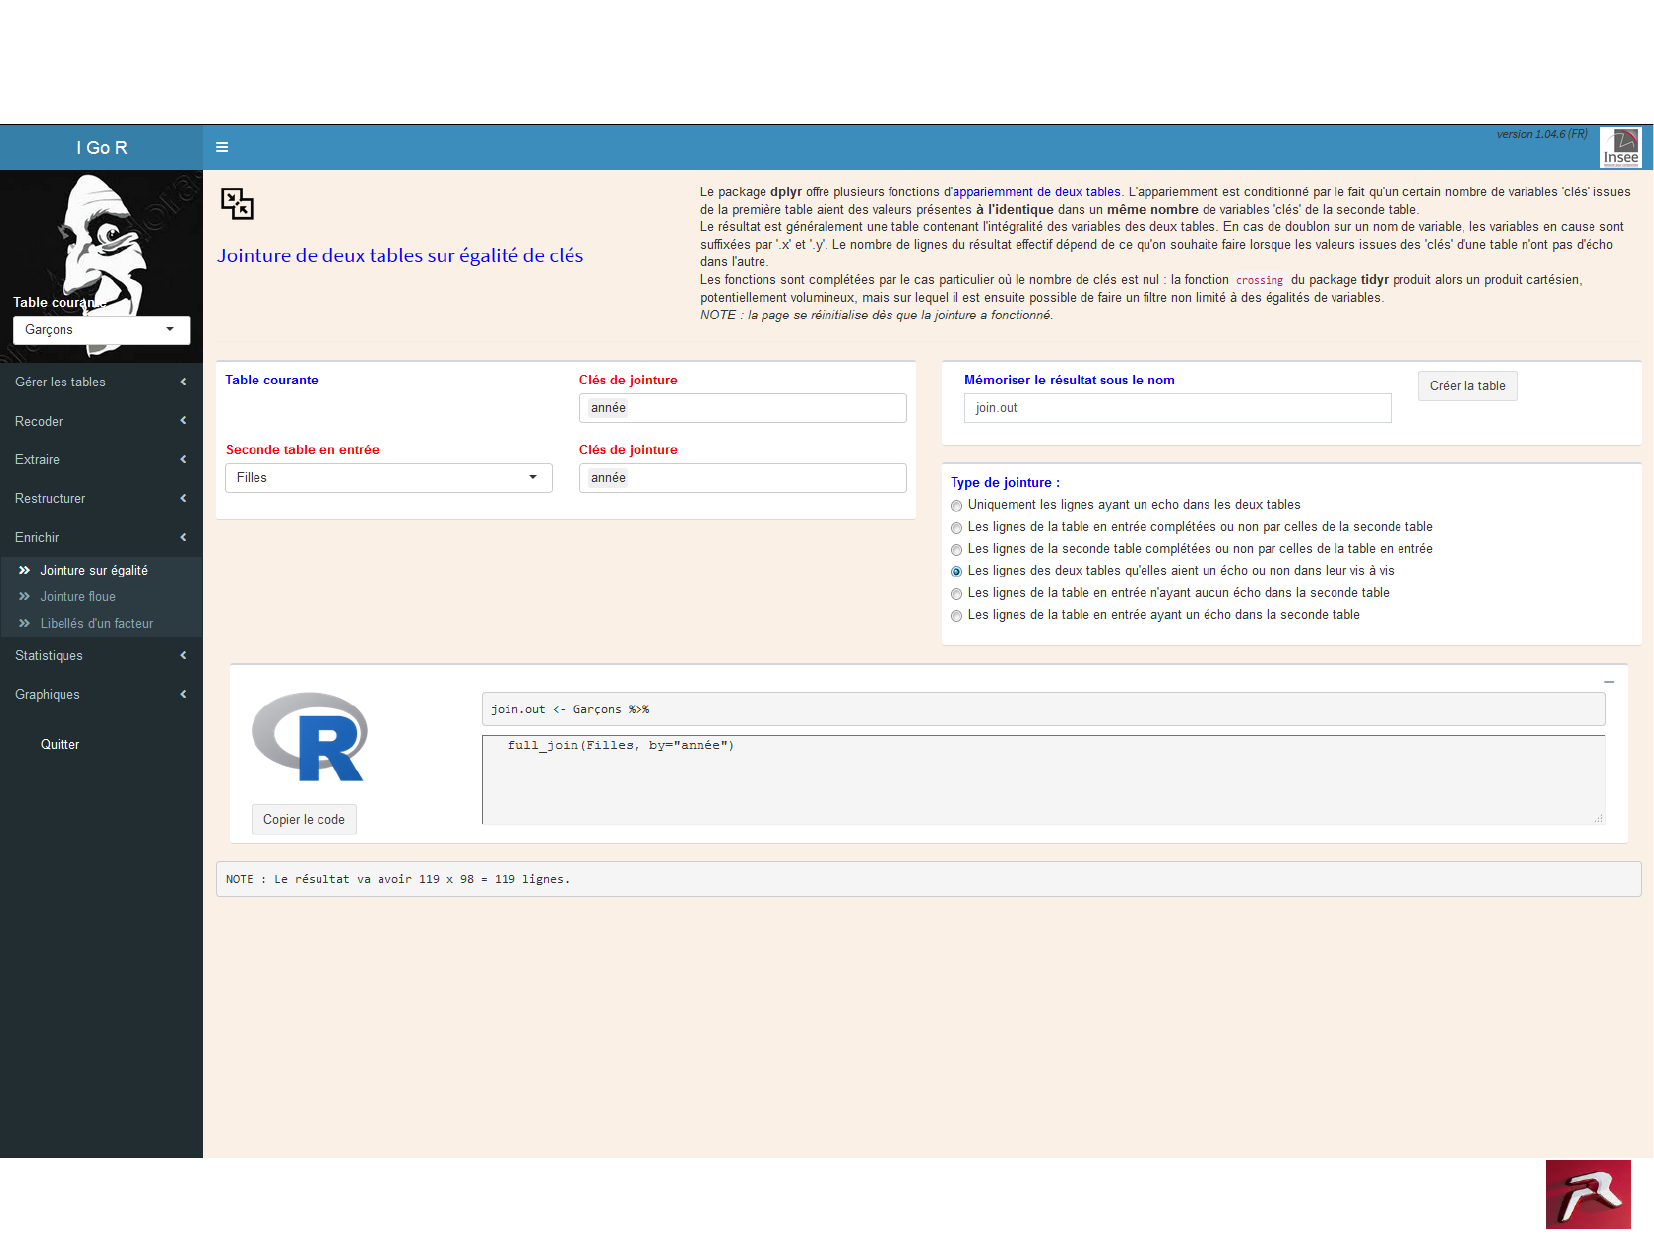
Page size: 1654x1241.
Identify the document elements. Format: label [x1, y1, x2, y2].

picture [1546, 1160, 1631, 1229]
picture [0, 124, 1654, 1158]
